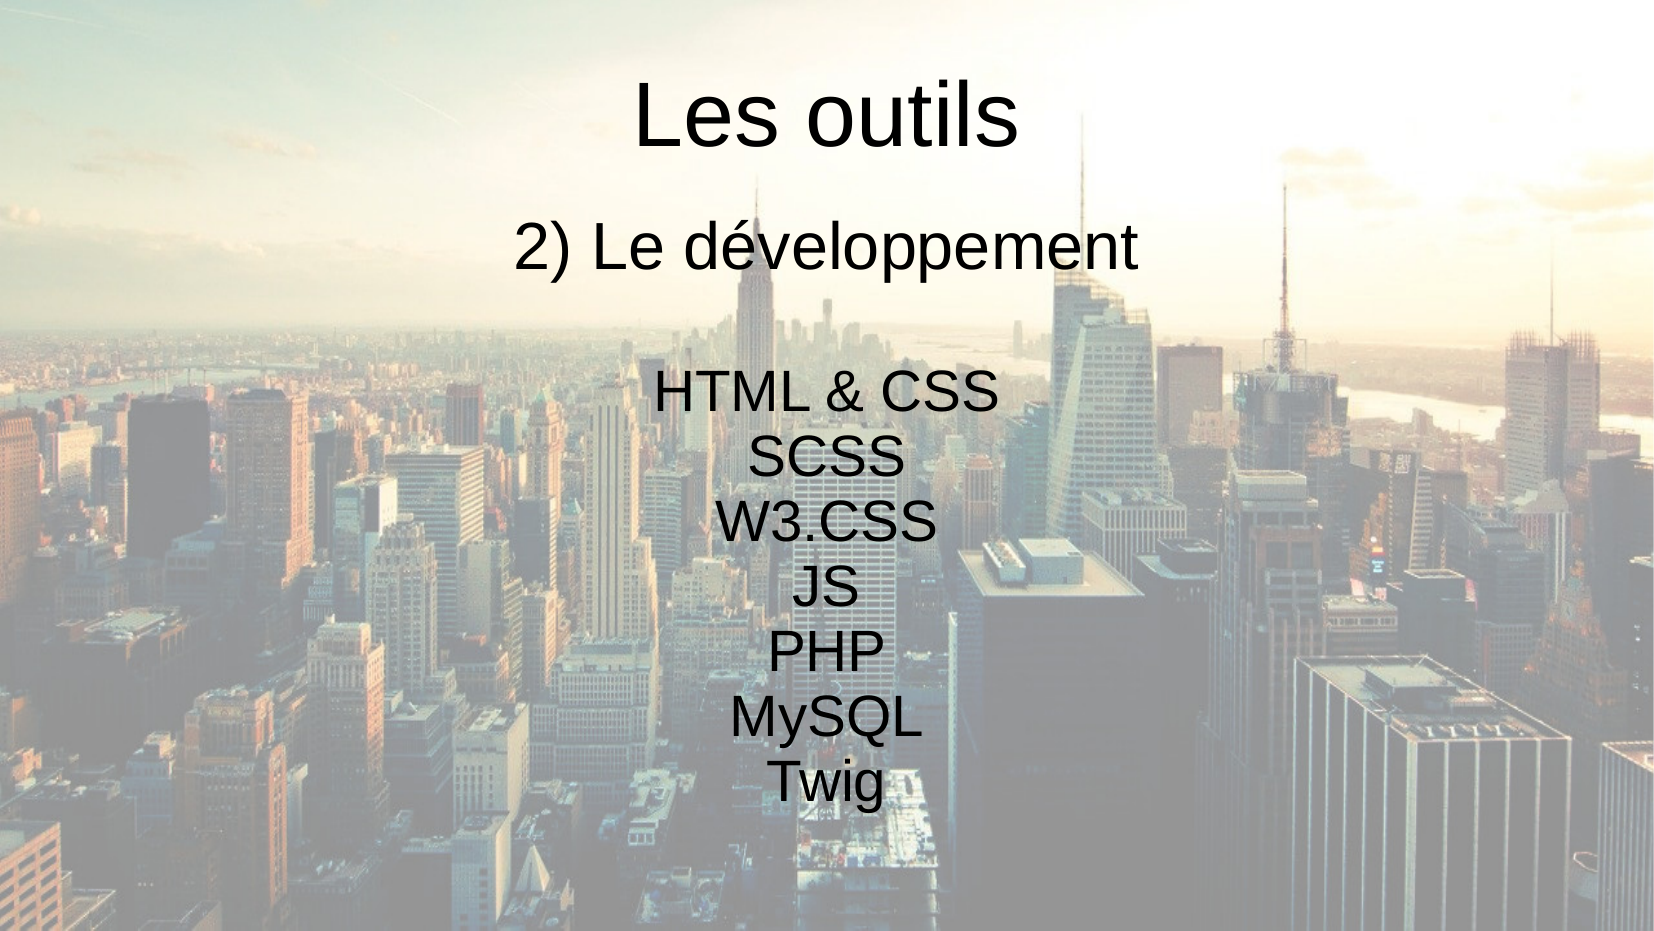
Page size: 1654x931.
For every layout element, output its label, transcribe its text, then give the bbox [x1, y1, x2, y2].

picture [0, 0, 1654, 931]
subtitle 2) Le développement HTML & CSS SCSS W3.CSS JS PHP MySQL Twig [82, 209, 1571, 815]
title Les outils [82, 37, 1571, 193]
